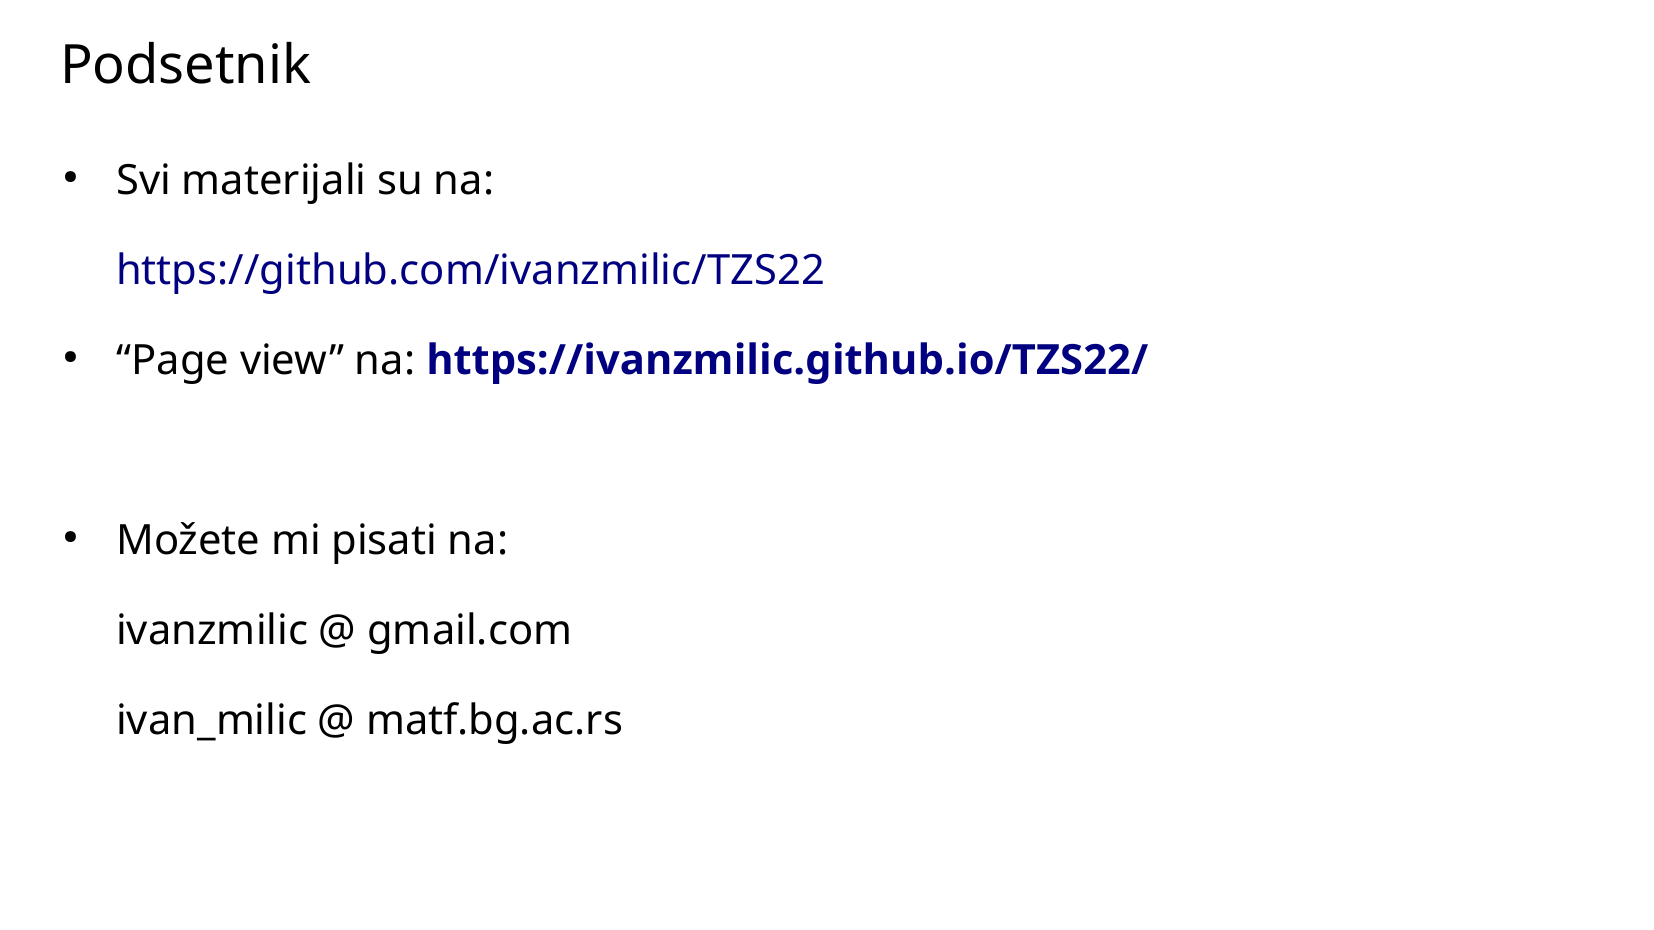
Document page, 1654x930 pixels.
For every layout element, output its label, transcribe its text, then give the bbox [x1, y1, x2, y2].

list Svi materijali su na: https://github.com/ivanzmilic/TZS22 “Page view” na: https://ivanzmilic.github.io/TZS22/ Možete mi pisati na: ivanzmilic @ gmail.com ivan_milic @ matf.bg.ac.rs [45, 149, 1635, 880]
title Podsetnik [59, 13, 1648, 113]
